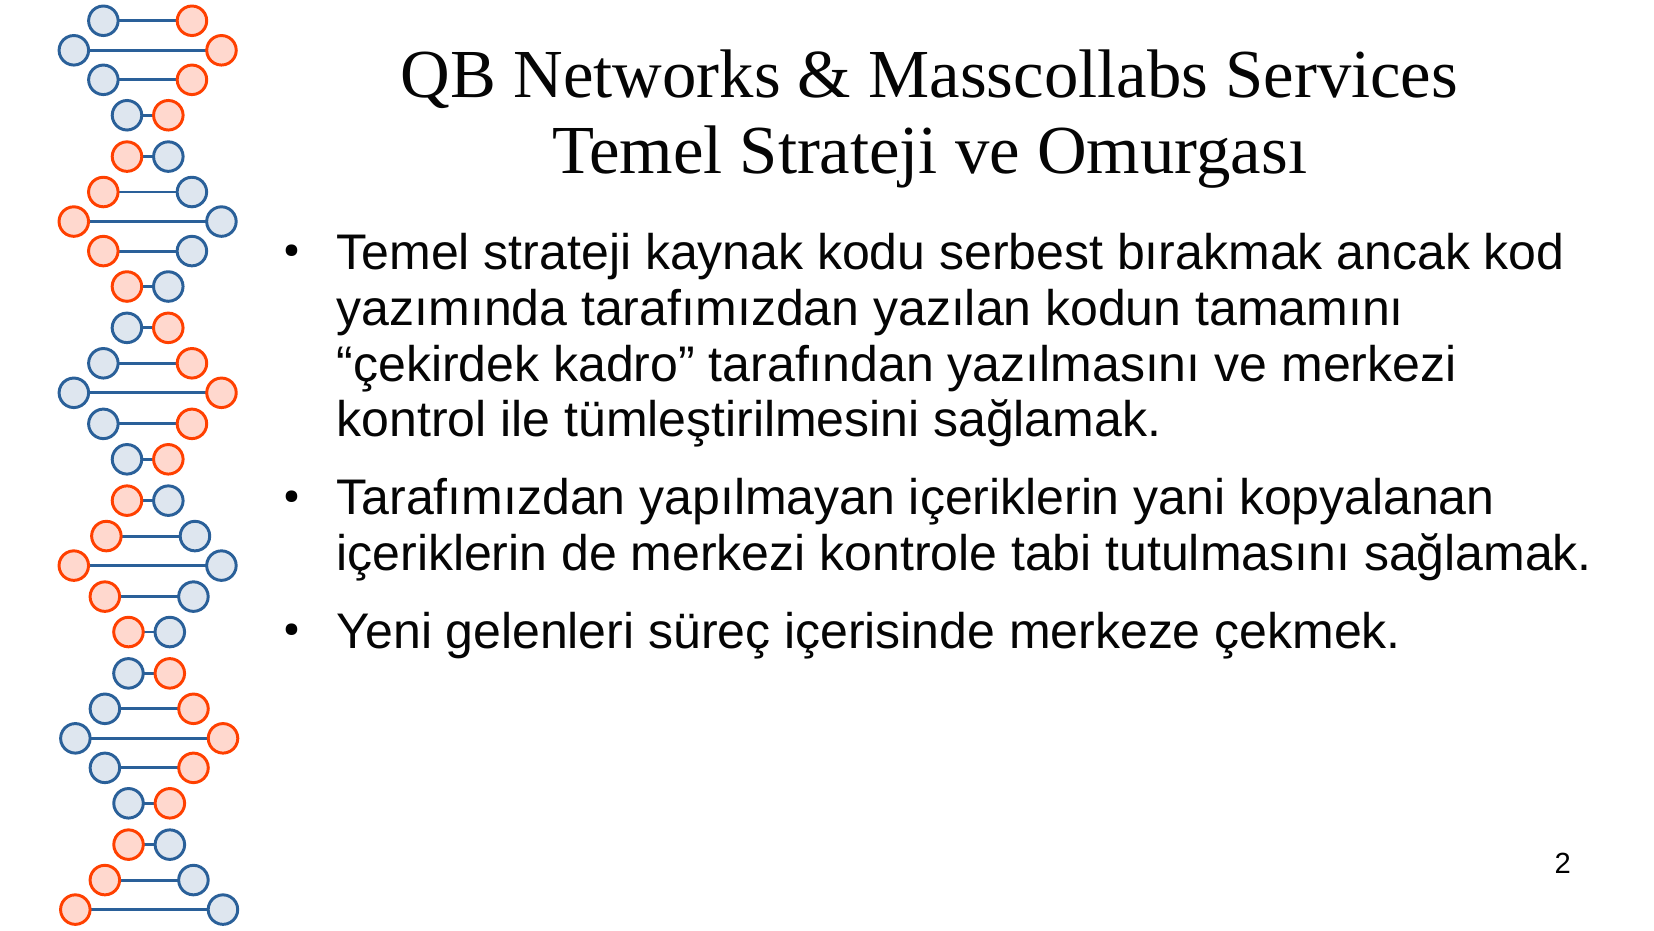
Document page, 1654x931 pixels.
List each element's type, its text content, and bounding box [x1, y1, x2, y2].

list Temel strateji kaynak kodu serbest bırakmak ancak kod yazımında tarafımızdan yazılan kodun tamamını “çekirdek kadro” tarafından yazılmasını ve merkezi kontrol ile tümleştirilmesini sağlamak. Tarafımızdan yapılmayan içeriklerin yani kopyalanan içeriklerin de merkezi kontrole tabi tutulmasını sağlamak. Yeni gelenleri süreç içerisinde merkeze çekmek. [265, 224, 1595, 764]
title QB Networks & Masscollabs Services Temel Strateji ve Omurgası [265, 35, 1595, 189]
